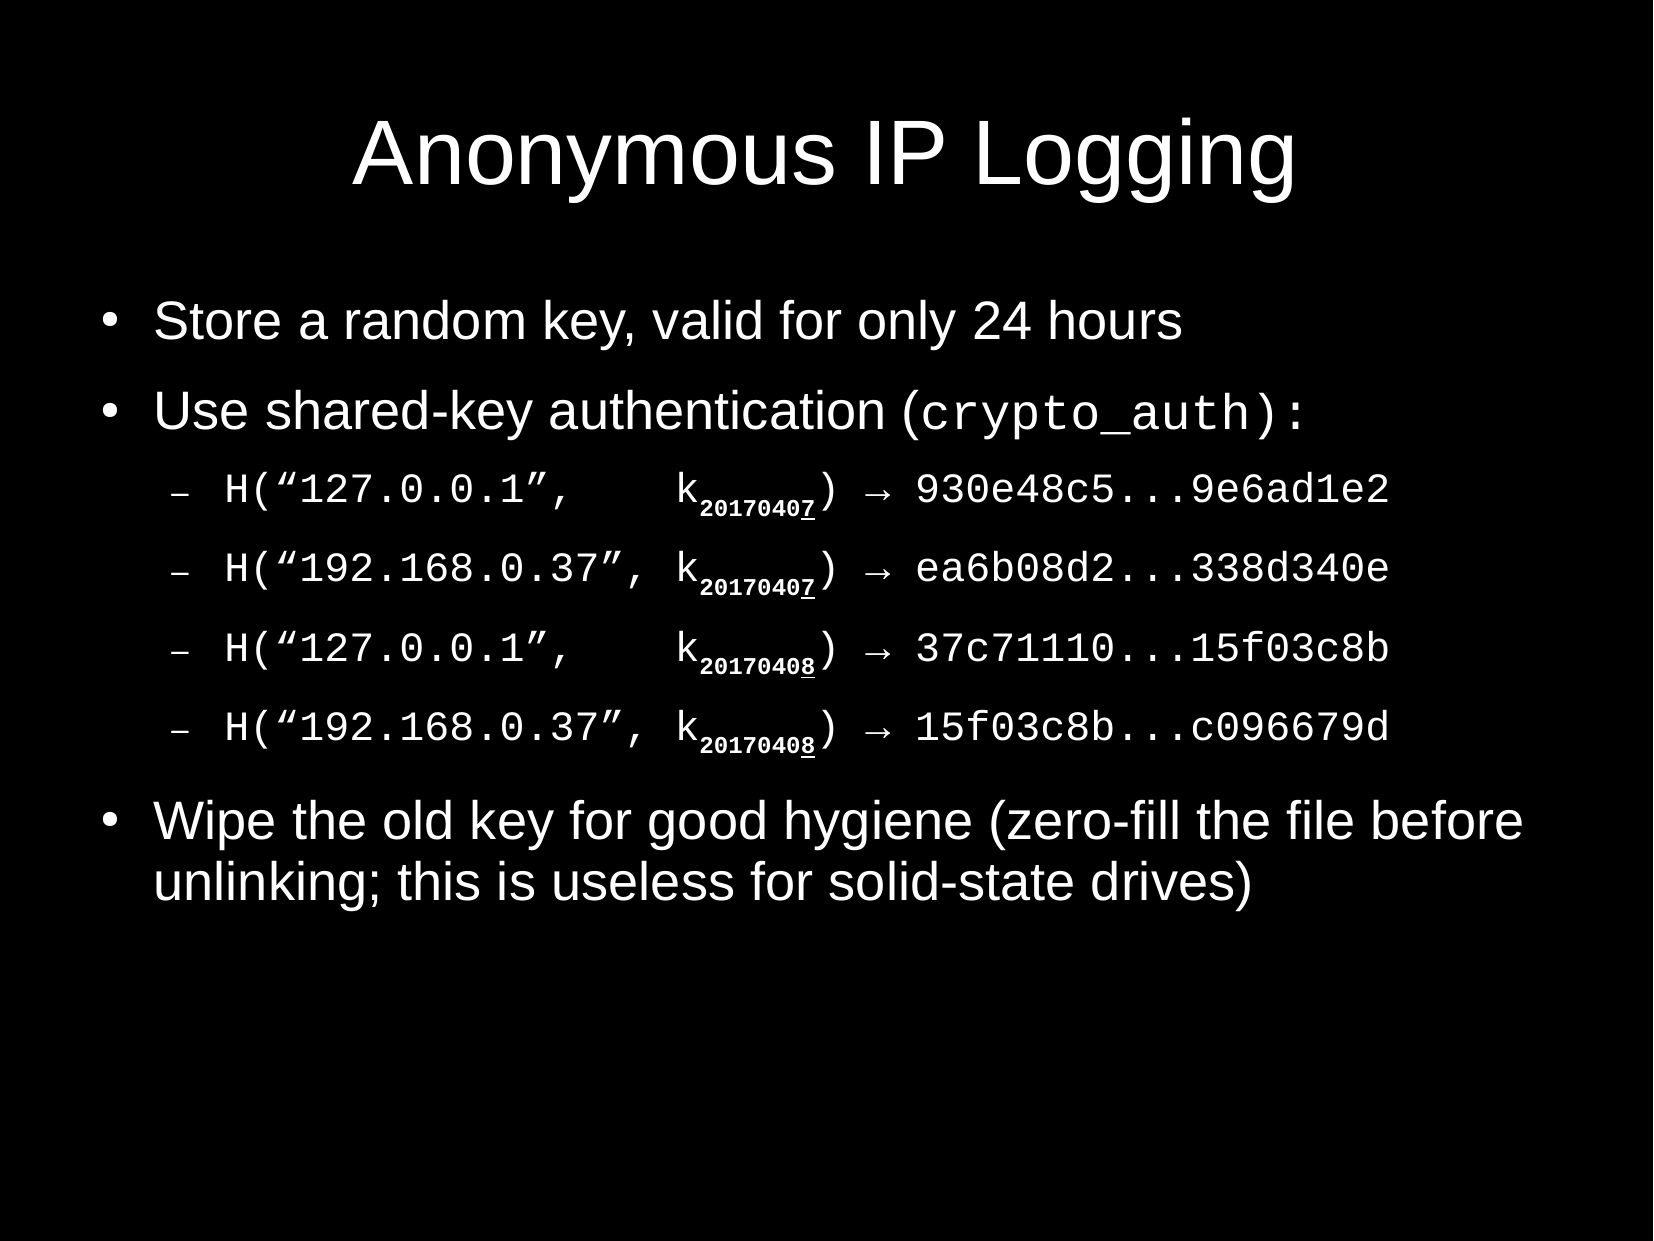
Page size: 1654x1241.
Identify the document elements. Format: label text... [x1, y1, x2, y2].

list Store a random key, valid for only 24 hours Use shared-key authentication (crypto_auth): H(“127.0.0.1”, k20170407) → 930e48c5...9e6ad1e2 H(“192.168.0.37”, k20170407) → ea6b08d2...338d340e H(“127.0.0.1”, k20170408) → 37c71110...15f03c8b H(“192.168.0.37”, k20170408) → 15f03c8b...c096679d Wipe the old key for good hygiene (zero-fill the file before unlinking; this is useless for solid-state drives) [82, 290, 1571, 1141]
title Anonymous IP Logging [82, 49, 1571, 257]
